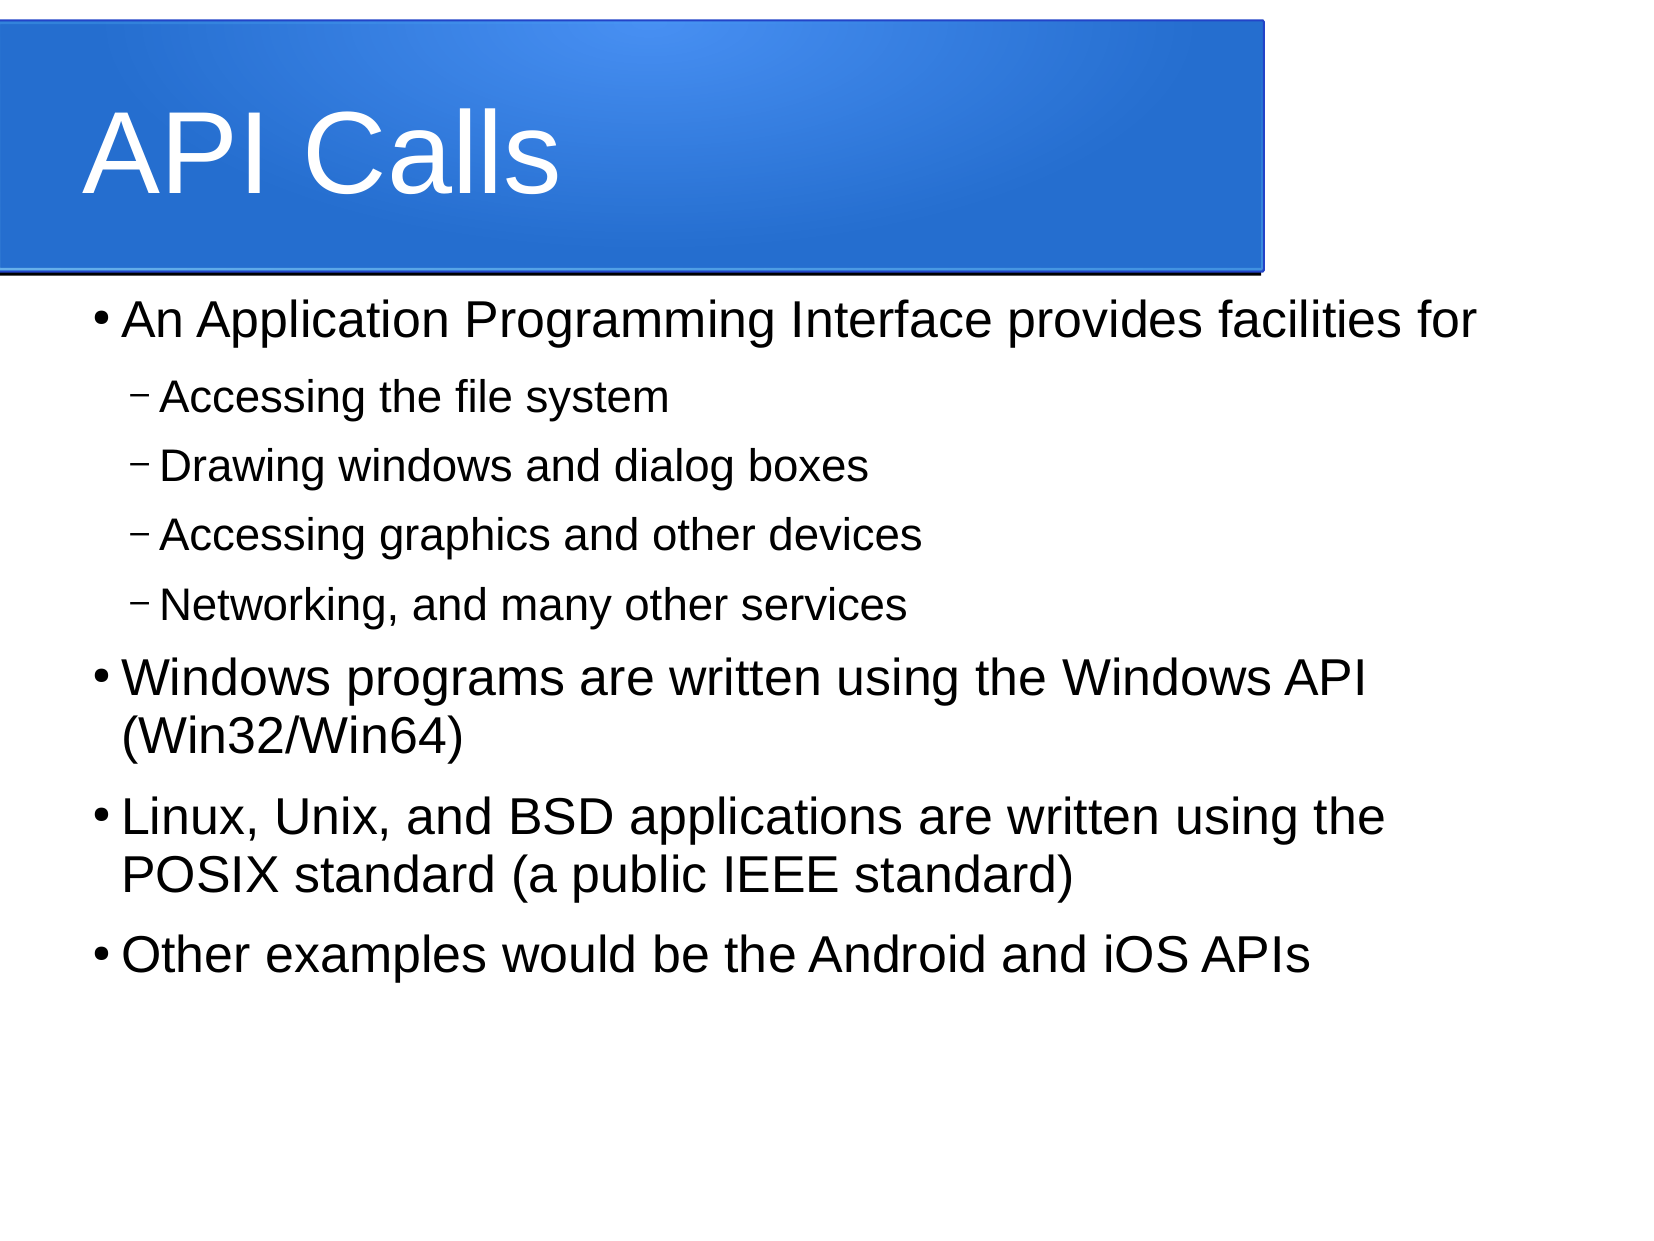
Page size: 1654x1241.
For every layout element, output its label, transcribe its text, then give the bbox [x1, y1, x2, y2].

title API Calls [82, 49, 1250, 257]
list An Application Programming Interface provides facilities for Accessing the file system Drawing windows and dialog boxes Accessing graphics and other devices Networking, and many other services Windows programs are written using the Windows API (Win32/Win64) Linux, Unix, and BSD applications are written using the POSIX standard (a public IEEE standard) Other examples would be the Android and iOS APIs [82, 290, 1538, 1010]
